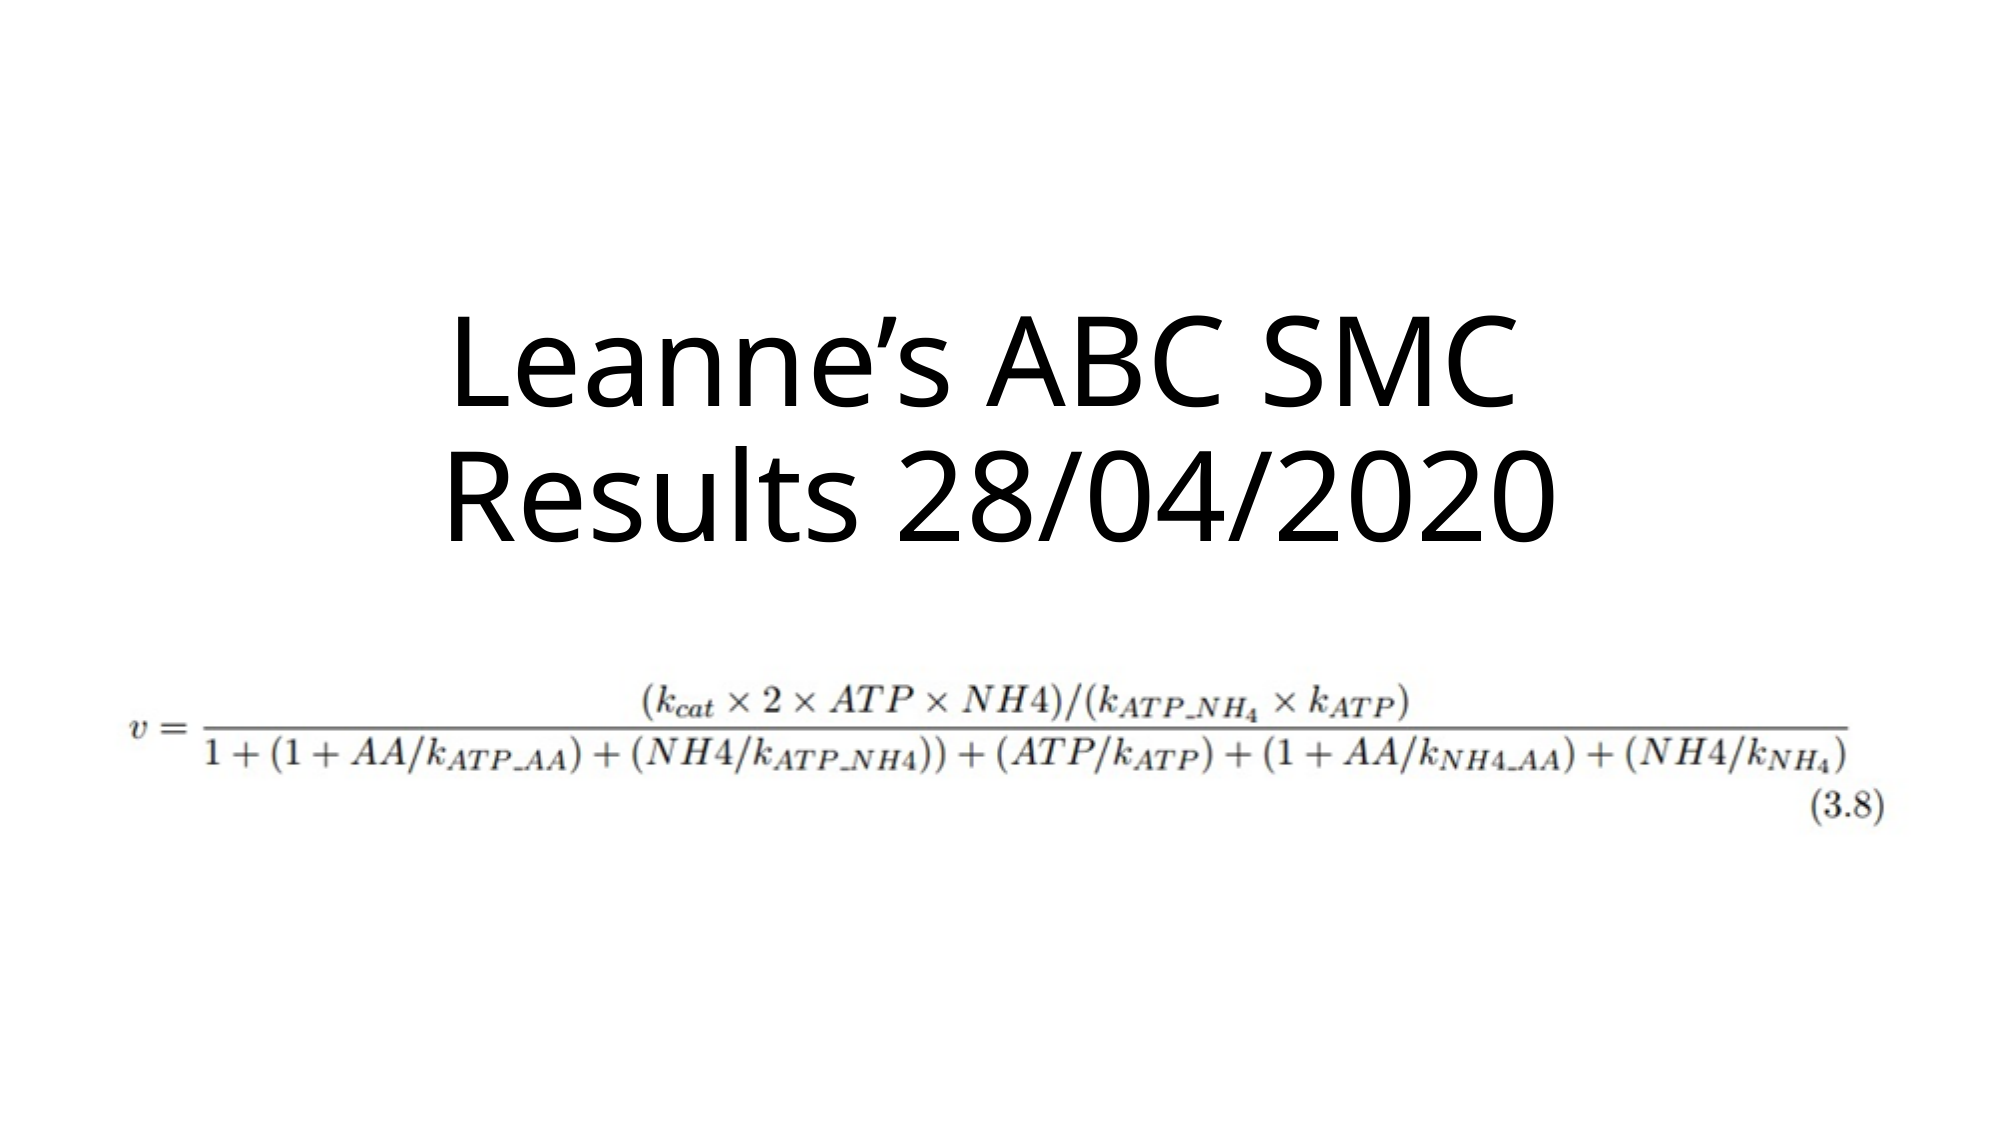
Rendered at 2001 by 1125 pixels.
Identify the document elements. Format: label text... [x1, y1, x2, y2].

title Leanne’s ABC SMC Results 28/04/2020 [249, 184, 1750, 576]
picture [62, 639, 1938, 887]
